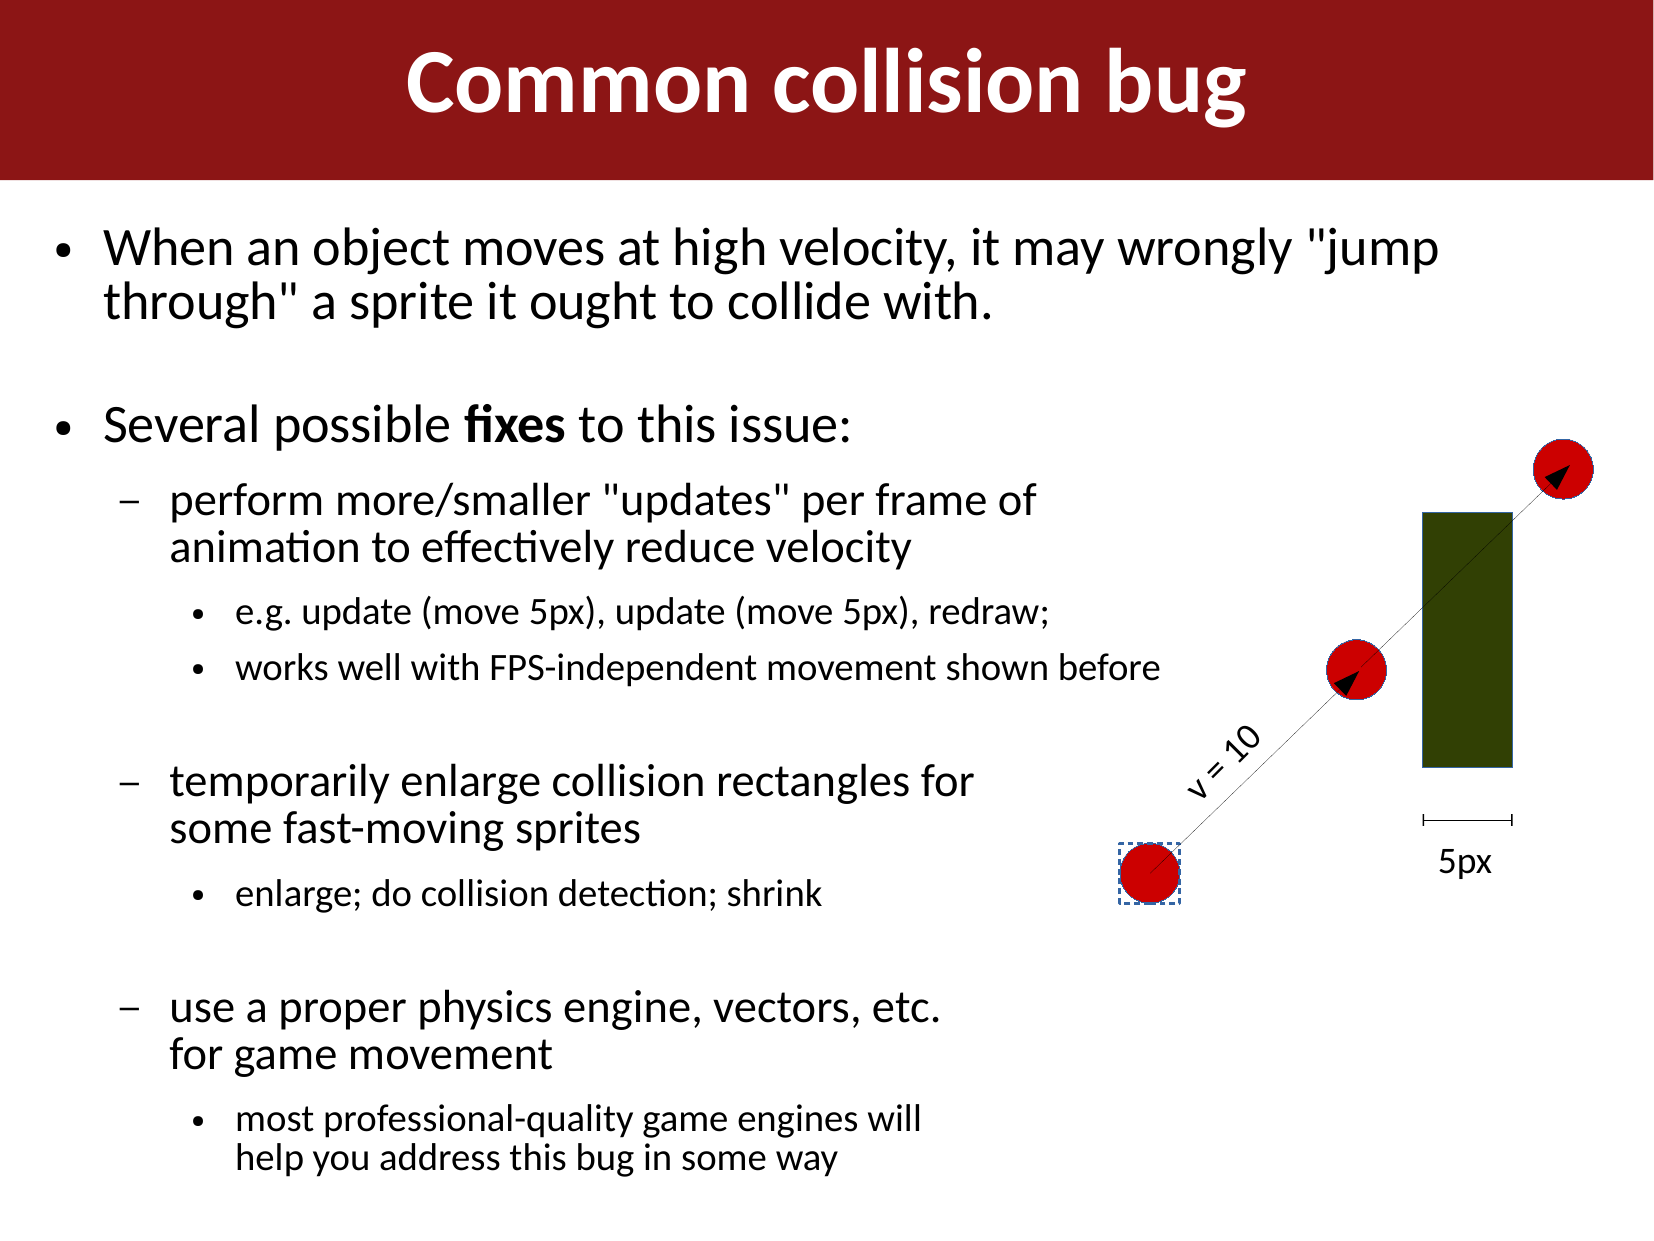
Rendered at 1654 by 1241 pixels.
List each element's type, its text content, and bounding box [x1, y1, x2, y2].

text_box [1422, 512, 1513, 607]
text_box [1326, 639, 1387, 700]
text_box 5px [1423, 838, 1508, 891]
title Common collision bug [0, 0, 1654, 181]
text_box [1533, 439, 1594, 500]
text_box v = 10 [1164, 703, 1287, 826]
text_box [1422, 522, 1513, 768]
list When an object moves at high velocity, it may wrongly "jump through" a sprite it ought to collide with. Several possible fixes to this issue: perform more/smaller "updates" per frame of animation to effectively reduce velocity e.g. update (move 5px), update (move 5px), redraw; works well with FPS-independent movement shown before temporarily enlarge collision rectangles for some fast-moving sprites enlarge; do collision detection; shrink use a proper physics engine, vectors, etc. for game movement most professional-quality game engines will help you address this bug in some way [37, 225, 1636, 1186]
text_box [1120, 843, 1180, 903]
